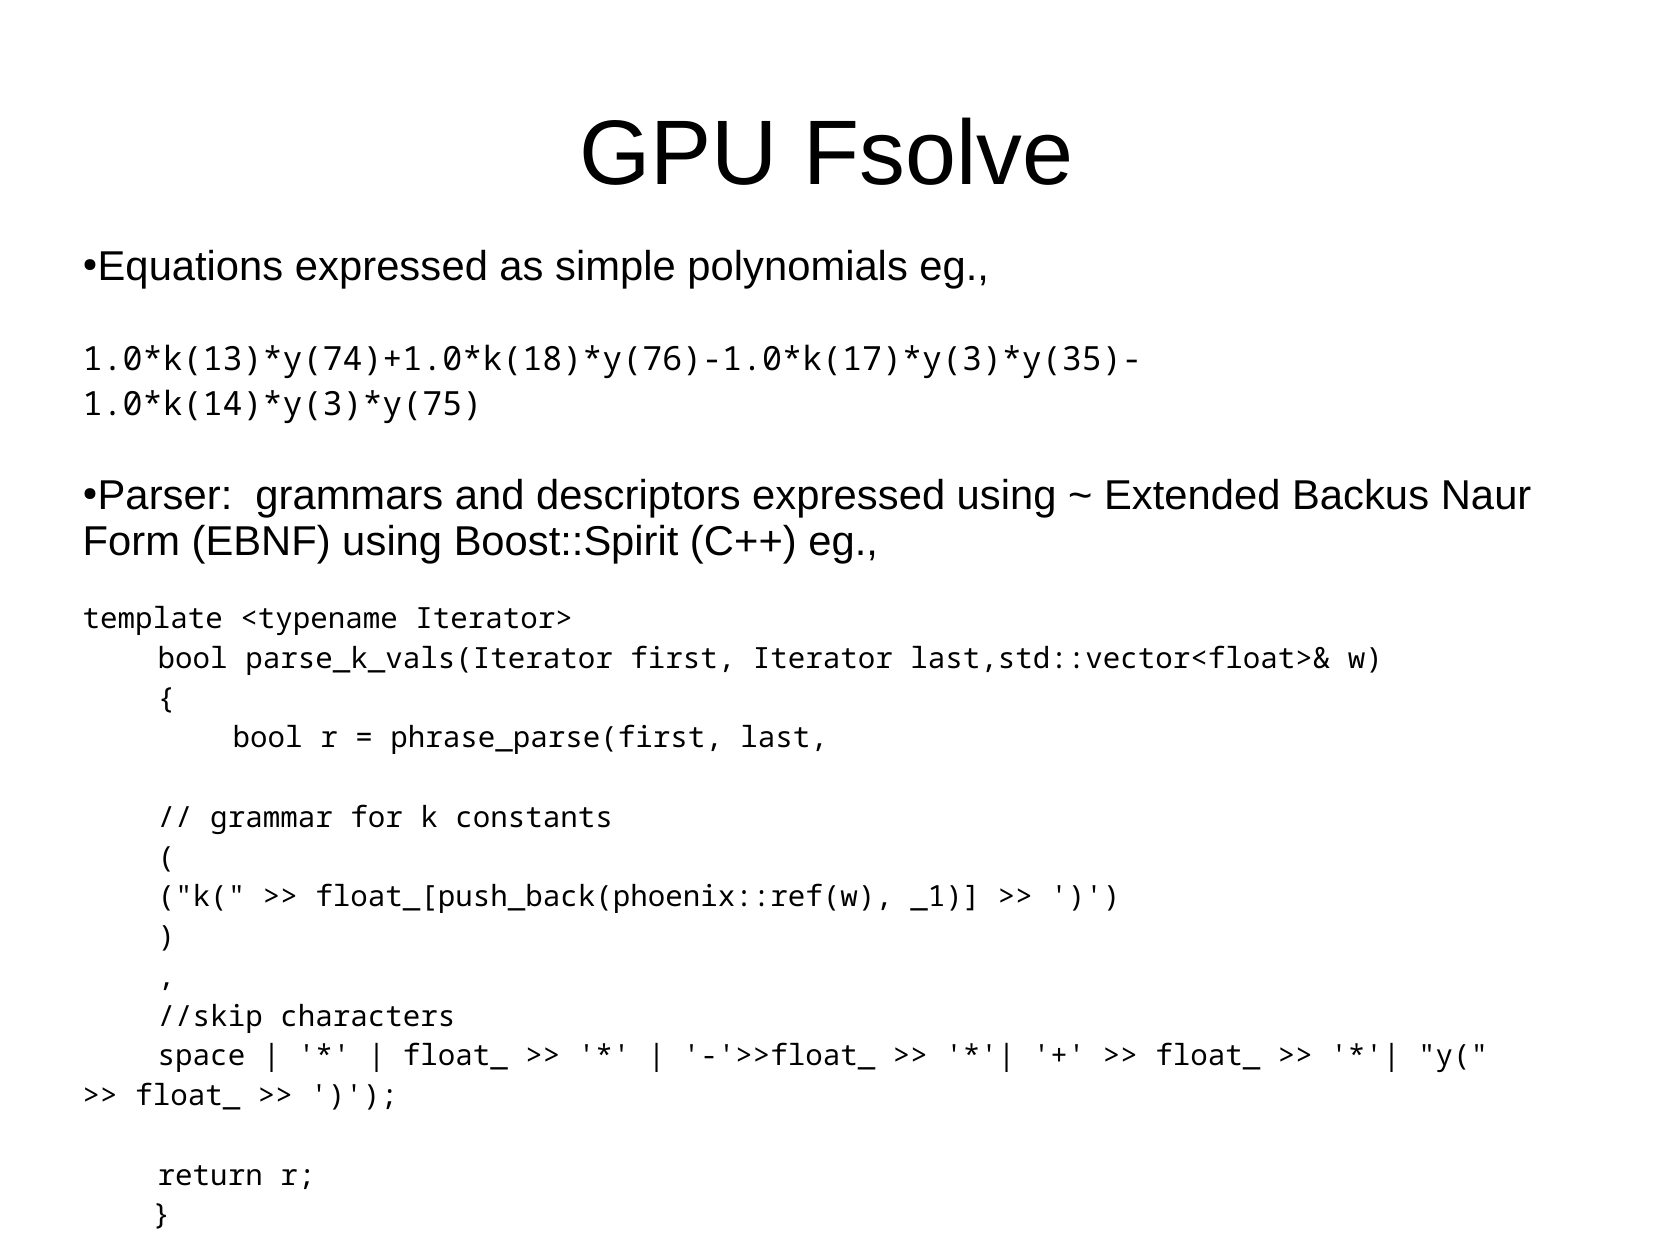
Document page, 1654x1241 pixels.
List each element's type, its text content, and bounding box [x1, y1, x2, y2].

title GPU Fsolve [82, 49, 1571, 257]
subtitle Equations expressed as simple polynomials eg., 1.0*k(13)*y(74)+1.0*k(18)*y(76)-1.0*k(17)*y(3)*y(35)-1.0*k(14)*y(3)*y(75) Parser: grammars and descriptors expressed using ~ Extended Backus Naur Form (EBNF) using Boost::Spirit (C++) eg., template <typename Iterator> bool parse_k_vals(Iterator first, Iterator last,std::vector<float>& w) { bool r = phrase_parse(first, last, // grammar for k constants ( ("k(" >> float_[push_back(phoenix::ref(w), _1)] >> ')') ) , //skip characters space | '*' | float_ >> '*' | '-'>>float_ >> '*'| '+' >> float_ >> '*'| "y(" >> float_ >> ')'); return r; } [82, 242, 1538, 1154]
